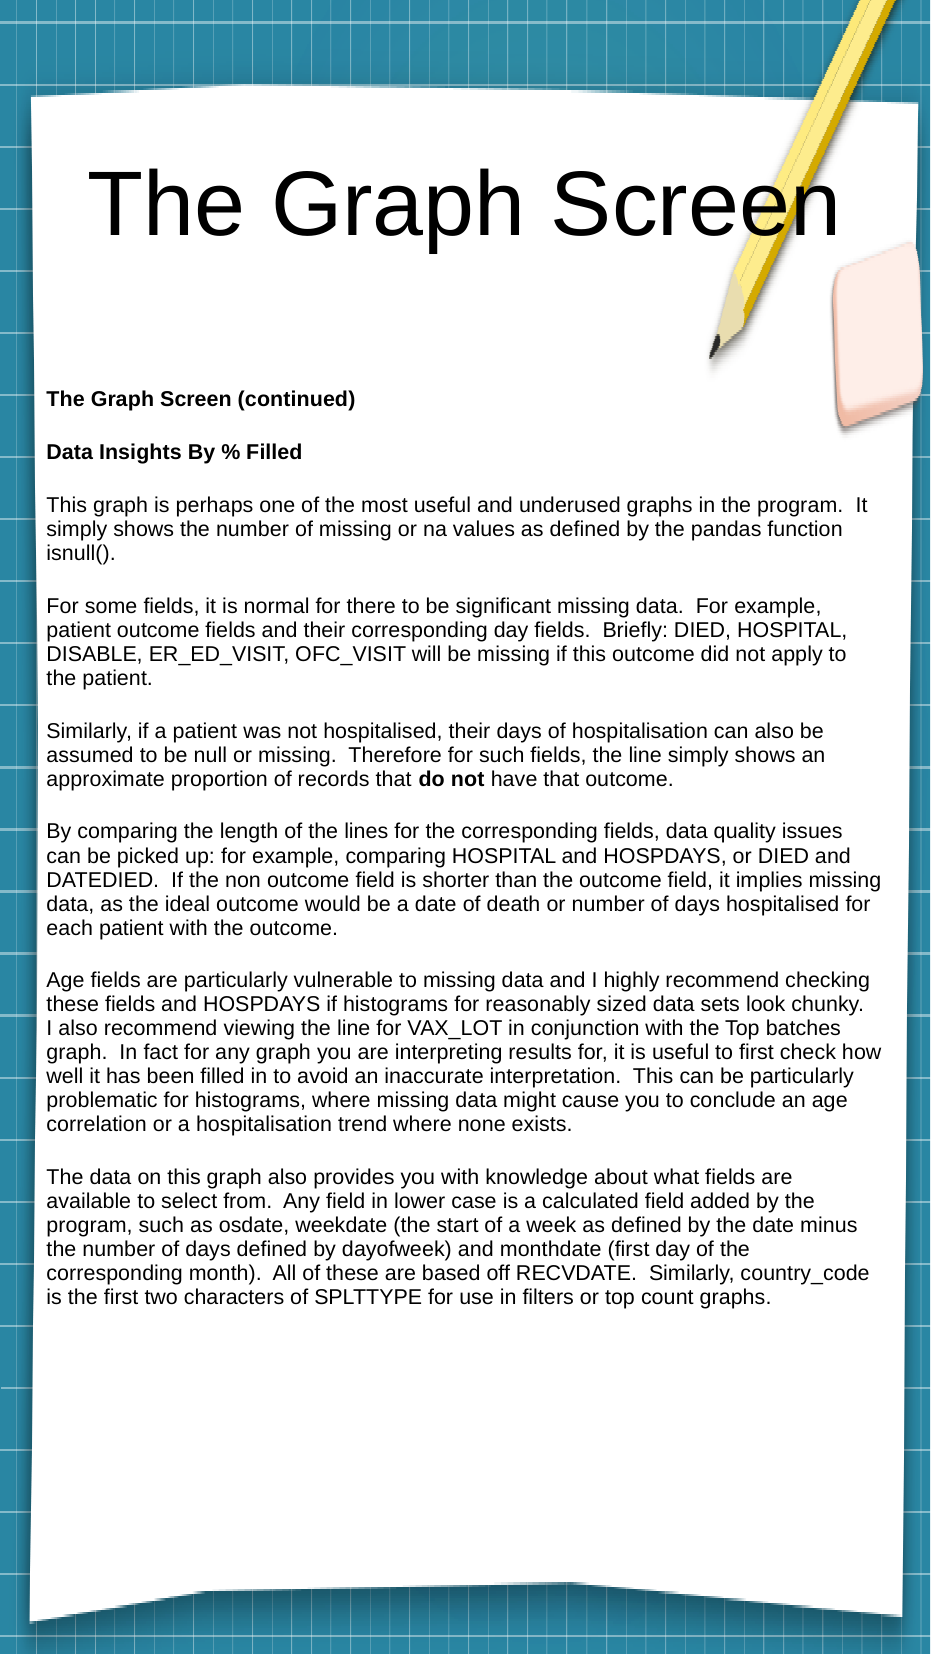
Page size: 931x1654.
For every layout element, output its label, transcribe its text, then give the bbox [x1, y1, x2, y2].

list The Graph Screen (continued) Data Insights By % Filled This graph is perhaps one of the most useful and underused graphs in the program. It simply shows the number of missing or na values as defined by the pandas function isnull(). For some fields, it is normal for there to be significant missing data. For example, patient outcome fields and their corresponding day fields. Briefly: DIED, HOSPITAL, DISABLE, ER_ED_VISIT, OFC_VISIT will be missing if this outcome did not apply to the patient. Similarly, if a patient was not hospitalised, their days of hospitalisation can also be assumed to be null or missing. Therefore for such fields, the line simply shows an approximate proportion of records that do not have that outcome. By comparing the length of the lines for the corresponding fields, data quality issues can be picked up: for example, comparing HOSPITAL and HOSPDAYS, or DIED and DATEDIED. If the non outcome field is shorter than the outcome field, it implies missing data, as the ideal outcome would be a date of death or number of days hospitalised for each patient with the outcome. Age fields are particularly vulnerable to missing data and I highly recommend checking these fields and HOSPDAYS if histograms for reasonably sized data sets look chunky. I also recommend viewing the line for VAX_LOT in conjunction with the Top batches graph. In fact for any graph you are interpreting results for, it is useful to first check how well it has been filled in to avoid an inaccurate interpretation. This can be particularly problematic for histograms, where missing data might cause you to conclude an age correlation or a hospitalisation trend where none exists. The data on this graph also provides you with knowledge about what fields are available to select from. Any field in lower case is a calculated field added by the program, such as osdate, weekdate (the start of a week as defined by the date minus the number of days defined by dayofweek) and monthdate (first day of the corresponding month). All of these are based off RECVDATE. Similarly, country_code is the first two characters of SPLTTYPE for use in filters or top count graphs. [46, 386, 884, 1346]
title The Graph Screen [46, 65, 884, 342]
picture [0, 0, 931, 1654]
